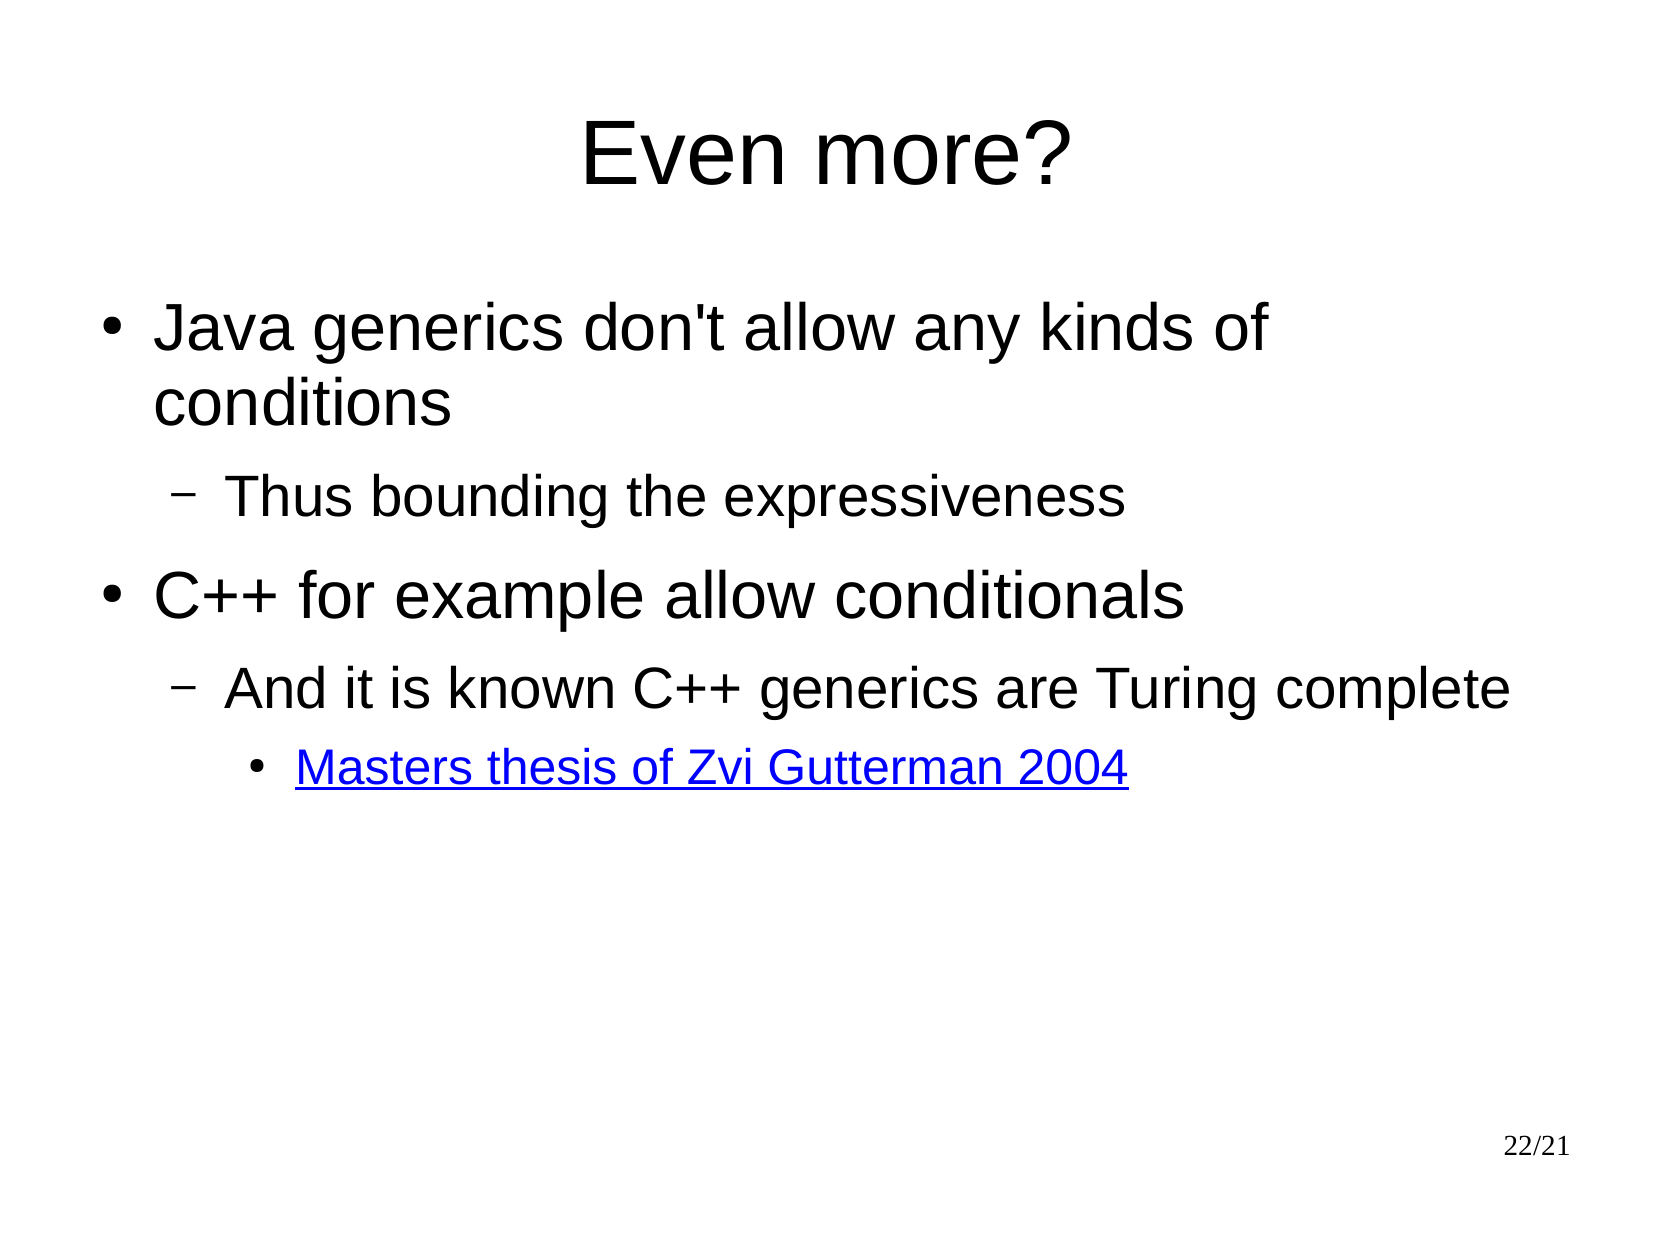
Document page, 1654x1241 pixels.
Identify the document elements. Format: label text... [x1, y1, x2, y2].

title Even more? [82, 49, 1571, 257]
list Java generics don't allow any kinds of conditions Thus bounding the expressiveness C++ for example allow conditionals And it is known C++ generics are Turing complete Masters thesis of Zvi Gutterman 2004 [82, 290, 1571, 1010]
